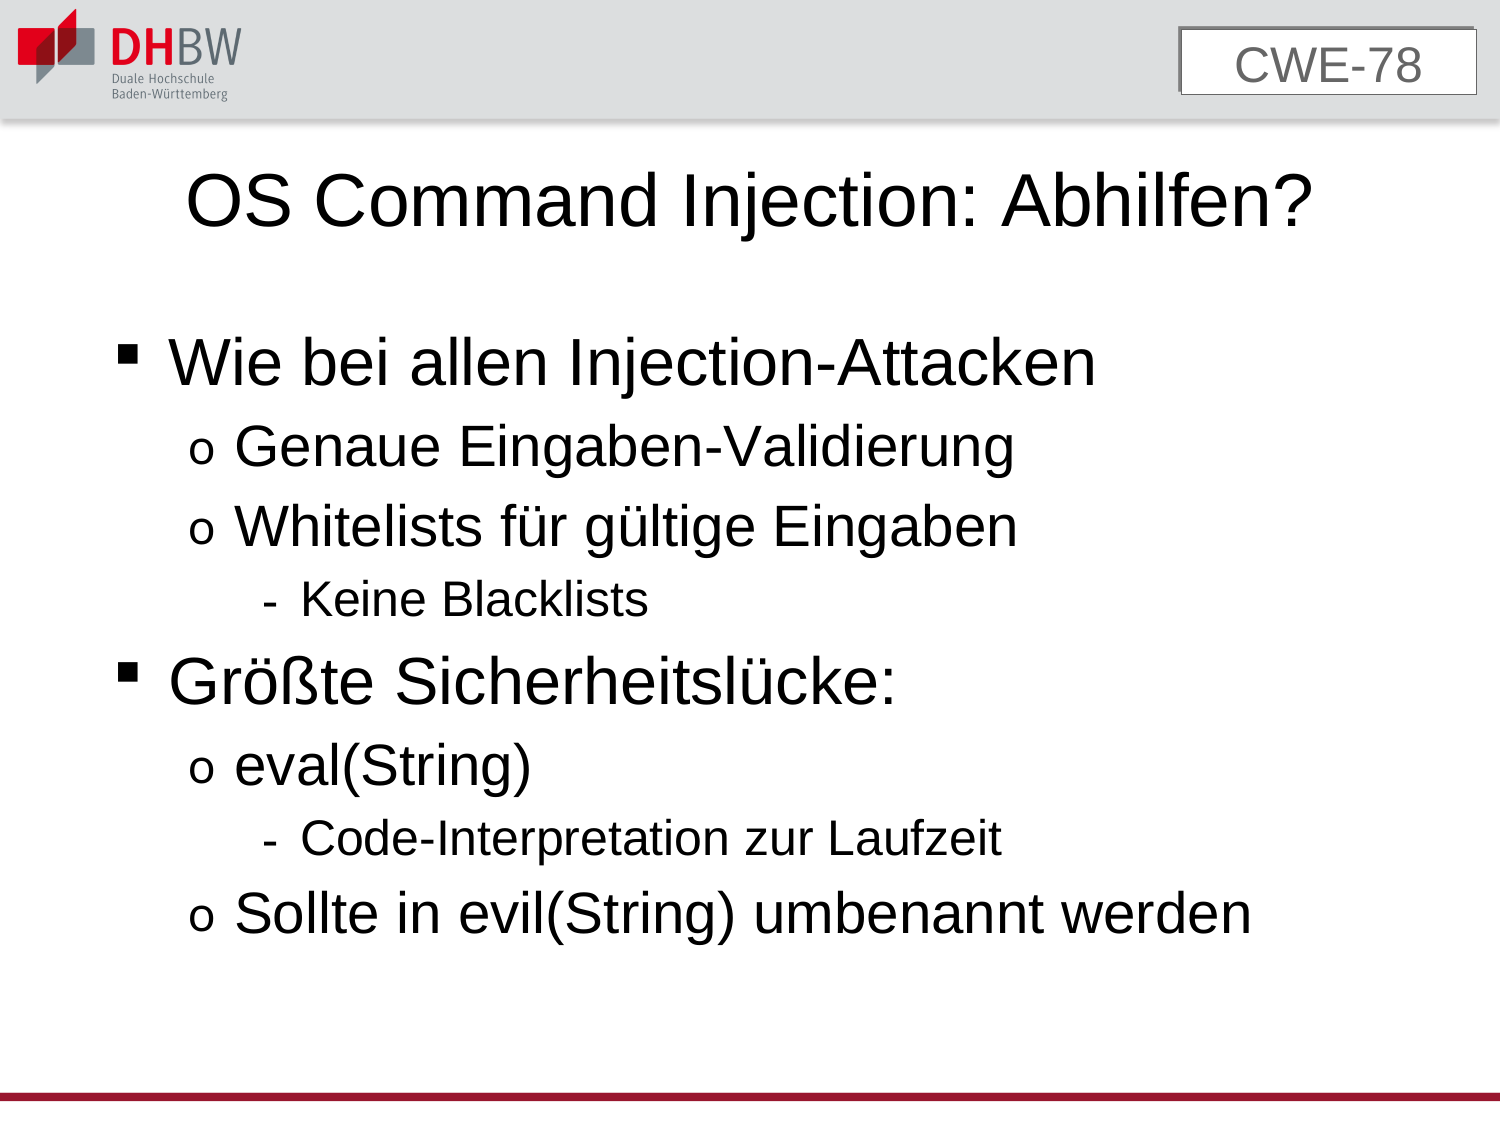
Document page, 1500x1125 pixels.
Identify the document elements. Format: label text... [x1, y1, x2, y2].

title OS Command Injection: Abhilfen? [0, 134, 1500, 266]
list Wie bei allen Injection-Attacken Genaue Eingaben-Validierung Whitelists für gültige Eingaben Keine Blacklists Größte Sicherheitslücke: eval(String) Code-Interpretation zur Laufzeit Sollte in evil(String) umbenannt werden [112, 324, 1388, 1036]
picture [0, 0, 1500, 134]
text_box CWE-78 [1181, 29, 1477, 95]
picture [0, 266, 1500, 1121]
